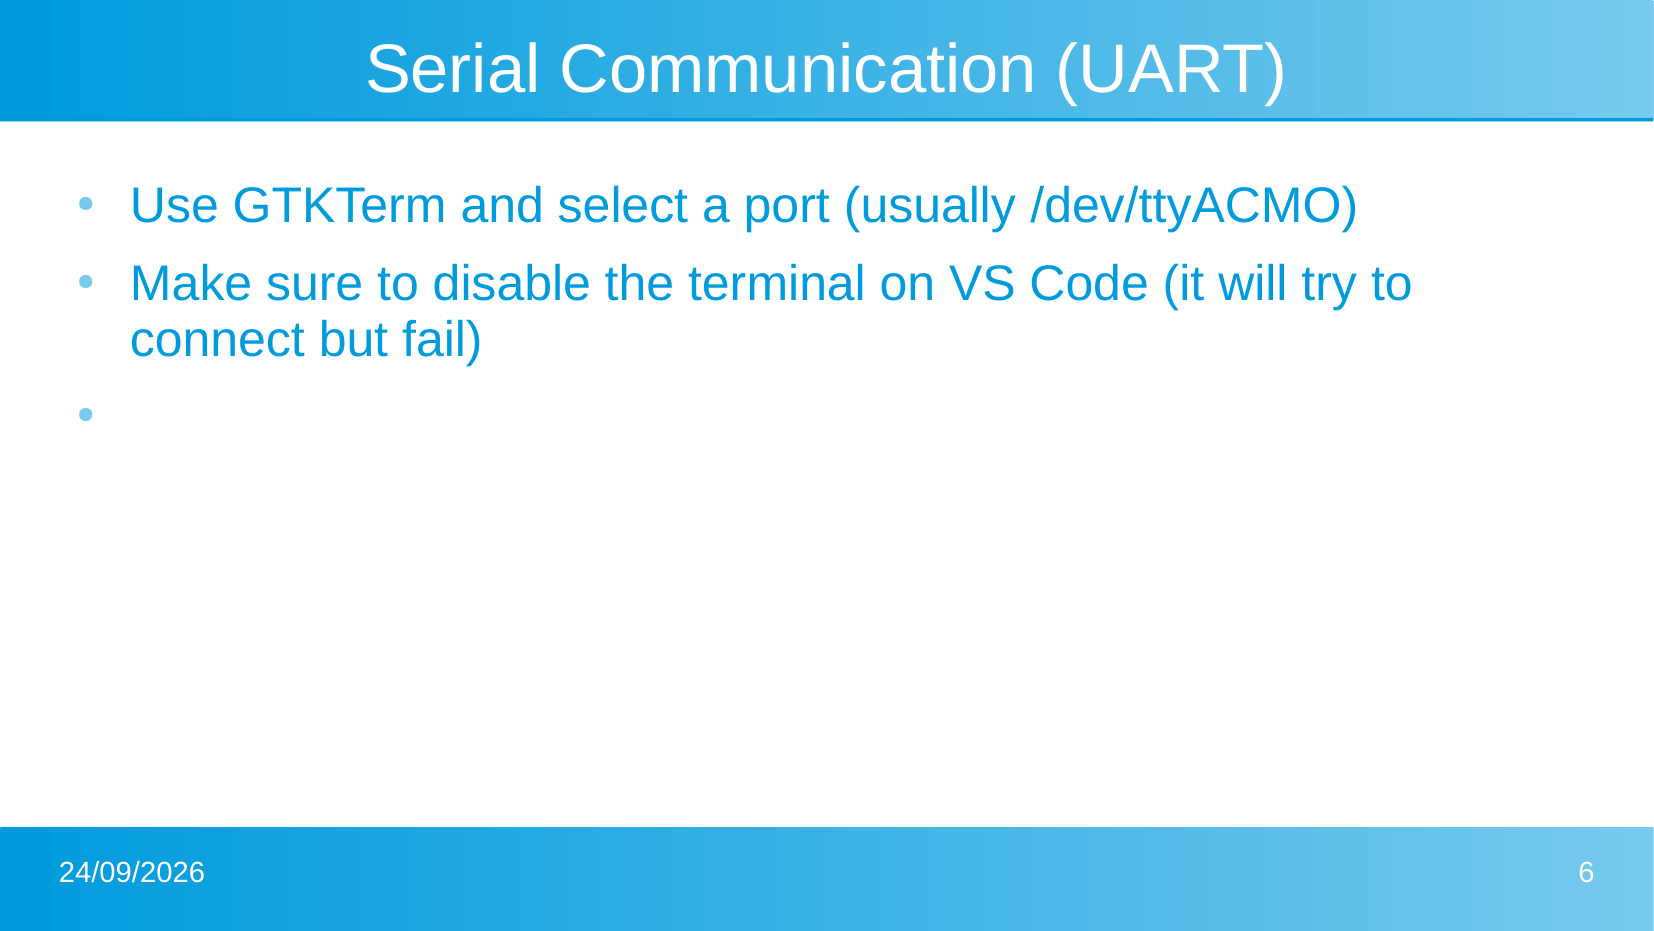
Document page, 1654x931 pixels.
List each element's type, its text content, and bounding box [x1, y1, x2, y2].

title Serial Communication (UART) [59, 29, 1595, 108]
list Use GTKTerm and select a port (usually /dev/ttyACMO) Make sure to disable the terminal on VS Code (it will try to connect but fail) [59, 177, 1595, 768]
